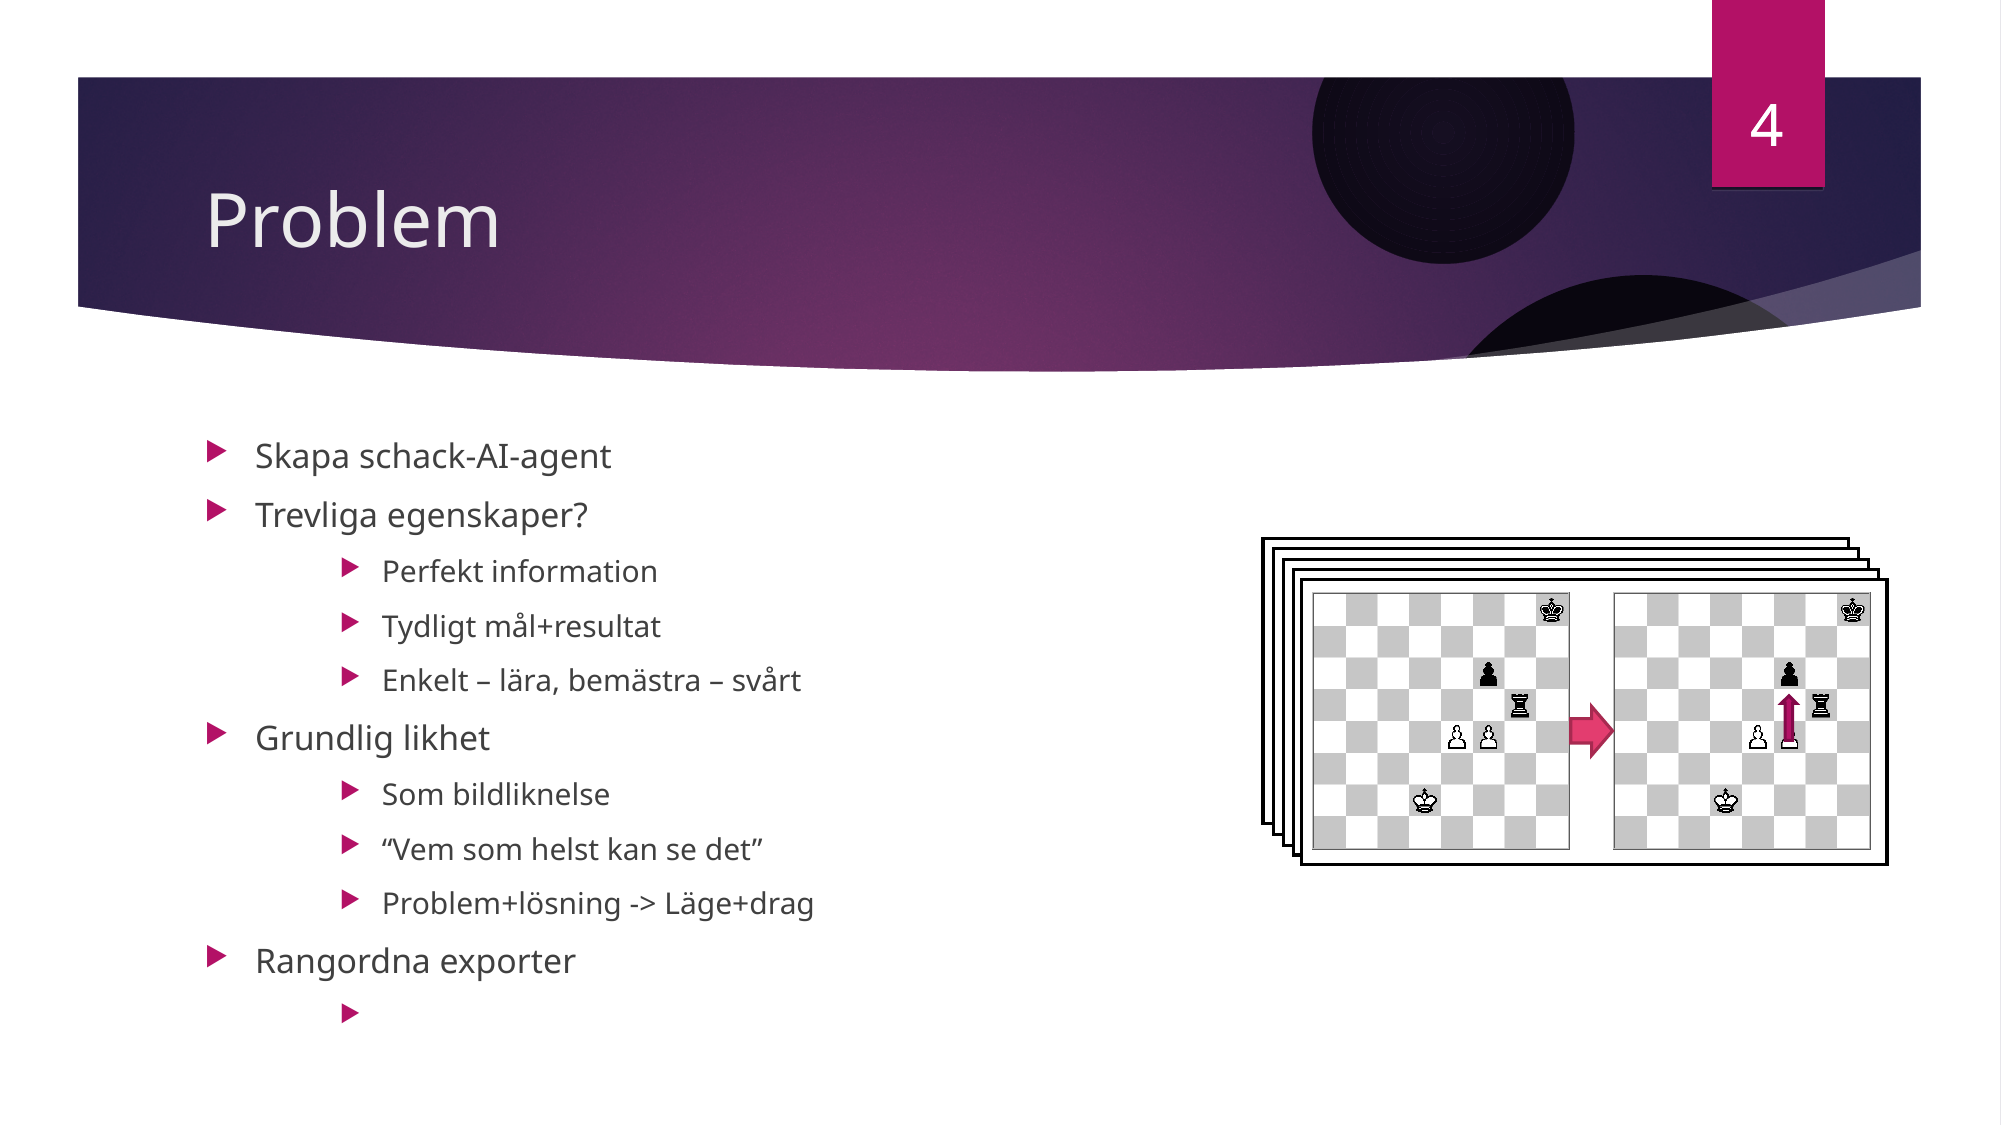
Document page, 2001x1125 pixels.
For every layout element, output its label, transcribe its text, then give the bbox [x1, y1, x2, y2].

text_box [1263, 538, 1887, 865]
picture [1612, 591, 1872, 851]
title Problem [189, 159, 1627, 276]
text_box [1698, 48, 1836, 175]
picture [1311, 591, 1571, 851]
list Skapa schack-AI-agent Trevliga egenskaper? Perfekt information Tydligt mål+resultat Enkelt – lära, bemästra – svårt Grundlig likhet Som bildliknelse “Vem som helst kan se det” Problem+lösning -> Läge+drag Rangordna exporter [189, 427, 1638, 988]
